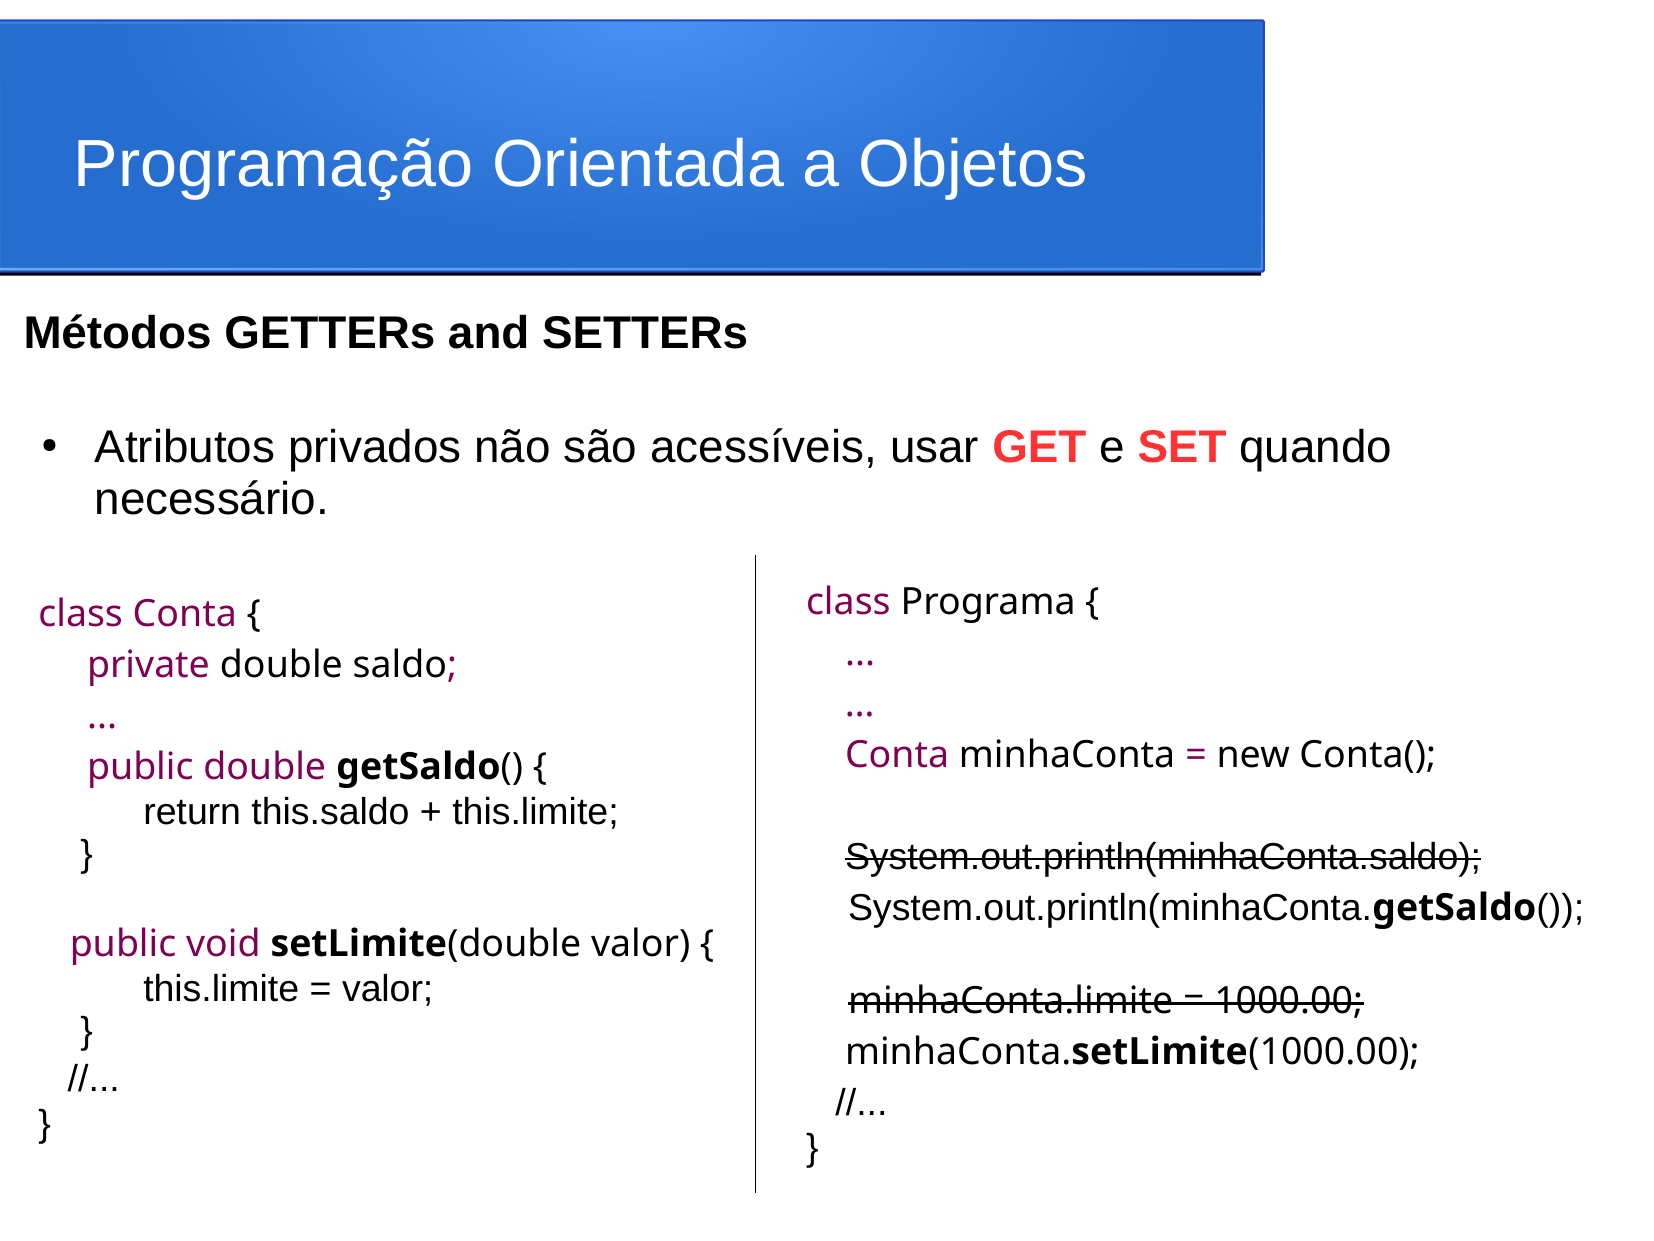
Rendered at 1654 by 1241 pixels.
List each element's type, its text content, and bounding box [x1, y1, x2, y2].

text_box class Programa { ... … Conta minhaConta = new Conta(); System.out.println(minhaConta.saldo); System.out.println(minhaConta.getSaldo()); minhaConta.limite = 1000.00; minhaConta.setLimite(1000.00); //... } [791, 566, 1607, 1216]
text_box Programação Orientada a Objetos [73, 125, 1123, 201]
text_box class Conta { private double saldo; ... public double getSaldo() { return this.saldo + this.limite; } public void setLimite(double valor) { this.limite = valor; } //... } [23, 578, 791, 1204]
list Métodos GETTERs and SETTERs Atributos privados não são acessíveis, usar GET e SET quando necessário. [23, 307, 1630, 579]
